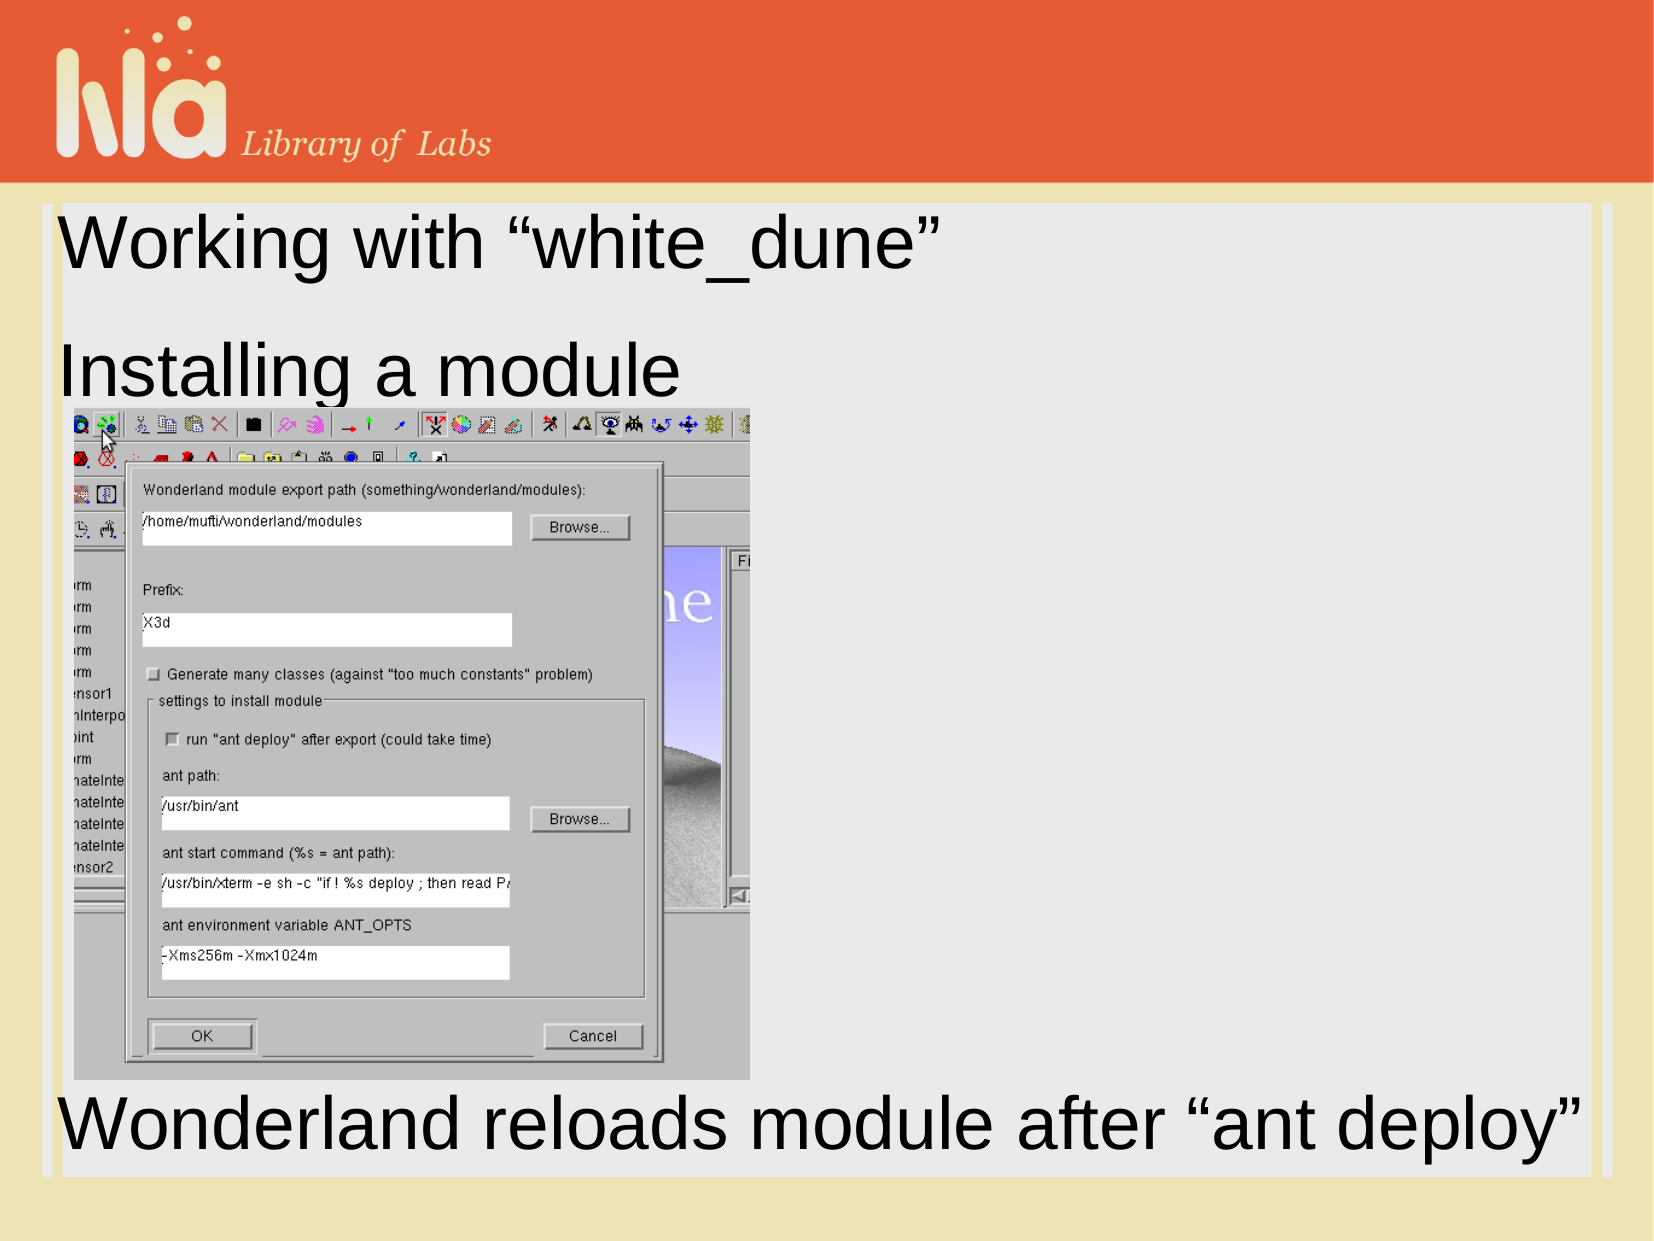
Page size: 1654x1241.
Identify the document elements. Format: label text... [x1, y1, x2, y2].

text_box Working with “white_dune” Installing a module Wonderland reloads module after “ant deploy” [42, 193, 1654, 1175]
picture [74, 407, 750, 1080]
picture [0, 0, 1654, 1241]
